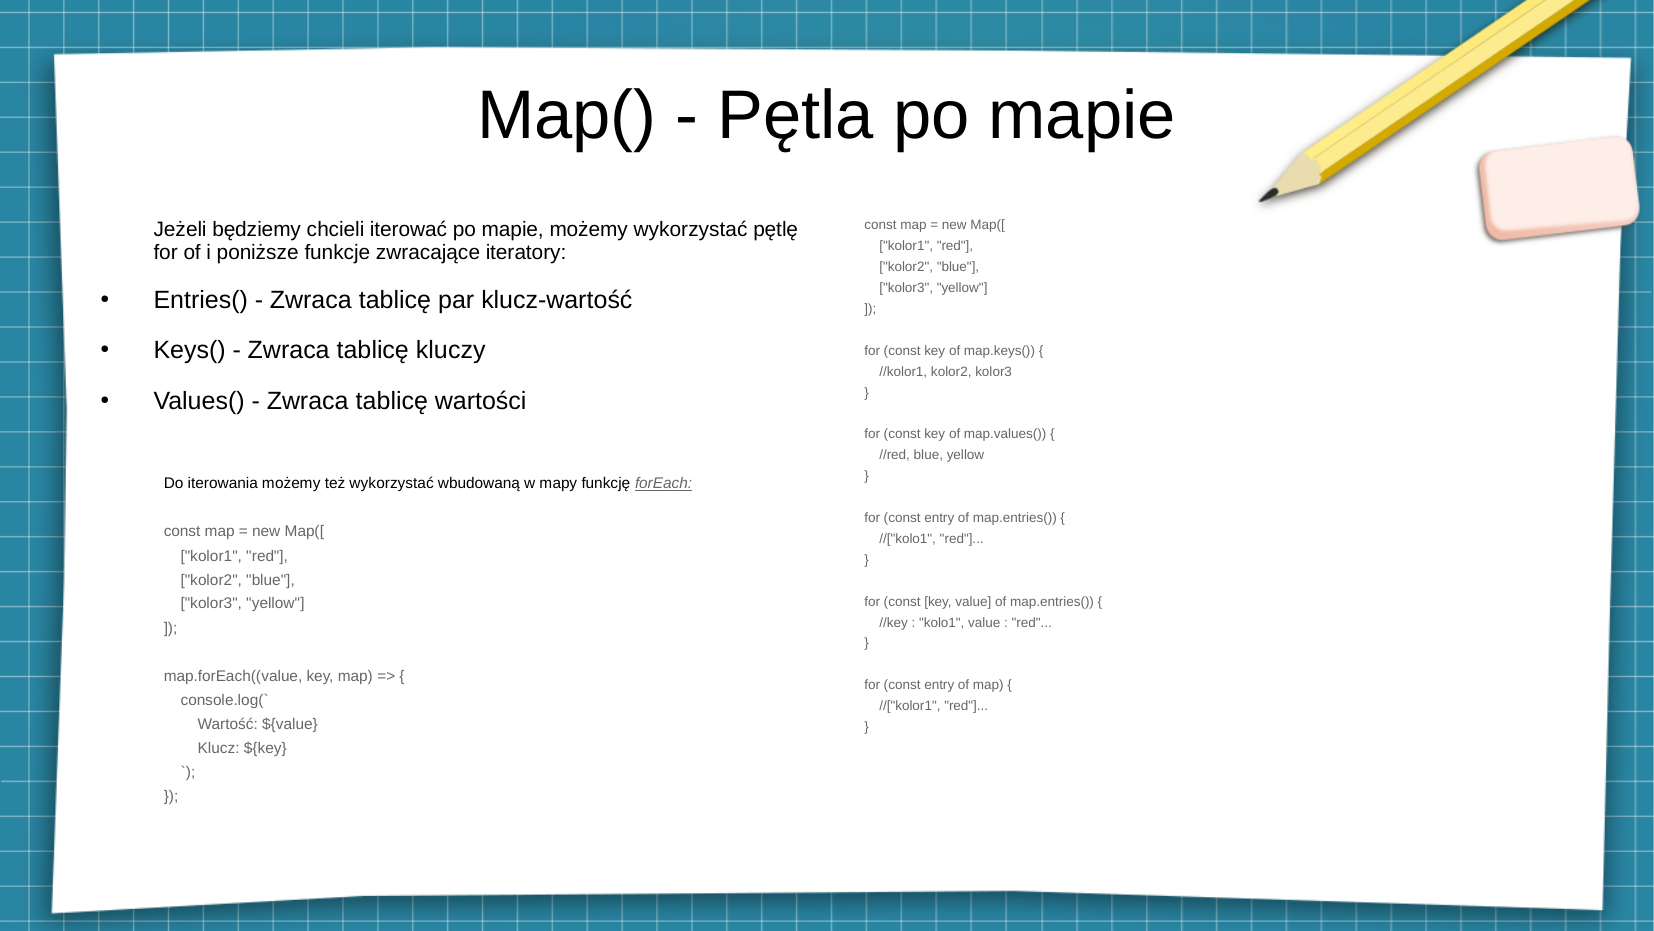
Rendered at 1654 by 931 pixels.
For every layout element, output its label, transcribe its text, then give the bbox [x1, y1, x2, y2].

list Do iterowania możemy też wykorzystać wbudowaną w mapy funkcję forEach: const map = new Map([ ["kolor1", "red"], ["kolor2", "blue"], ["kolor3", "yellow"] ]); map.forEach((value, key, map) => { console.log(` Wartość: ${value} Klucz: ${key} `); }); [141, 474, 709, 816]
picture [0, 0, 1654, 931]
list const map = new Map([ ["kolor1", "red"], ["kolor2", "blue"], ["kolor3", "yellow"] ]); for (const key of map.keys()) { //kolor1, kolor2, kolor3 } for (const key of map.values()) { //red, blue, yellow } for (const entry of map.entries()) { //["kolo1", "red"]... } for (const [key, value] of map.entries()) { //key : "kolo1", value : "red"... } for (const entry of map) { //["kolor1", "red"]... } [845, 217, 1572, 758]
list Jeżeli będziemy chcieli iterować po mapie, możemy wykorzystać pętlę for of i poniższe funkcje zwracające iteratory: Entries() - Zwraca tablicę par klucz-wartość Keys() - Zwraca tablicę kluczy Values() - Zwraca tablicę wartości [82, 217, 809, 475]
title Map() - Pętla po mapie [82, 37, 1571, 193]
